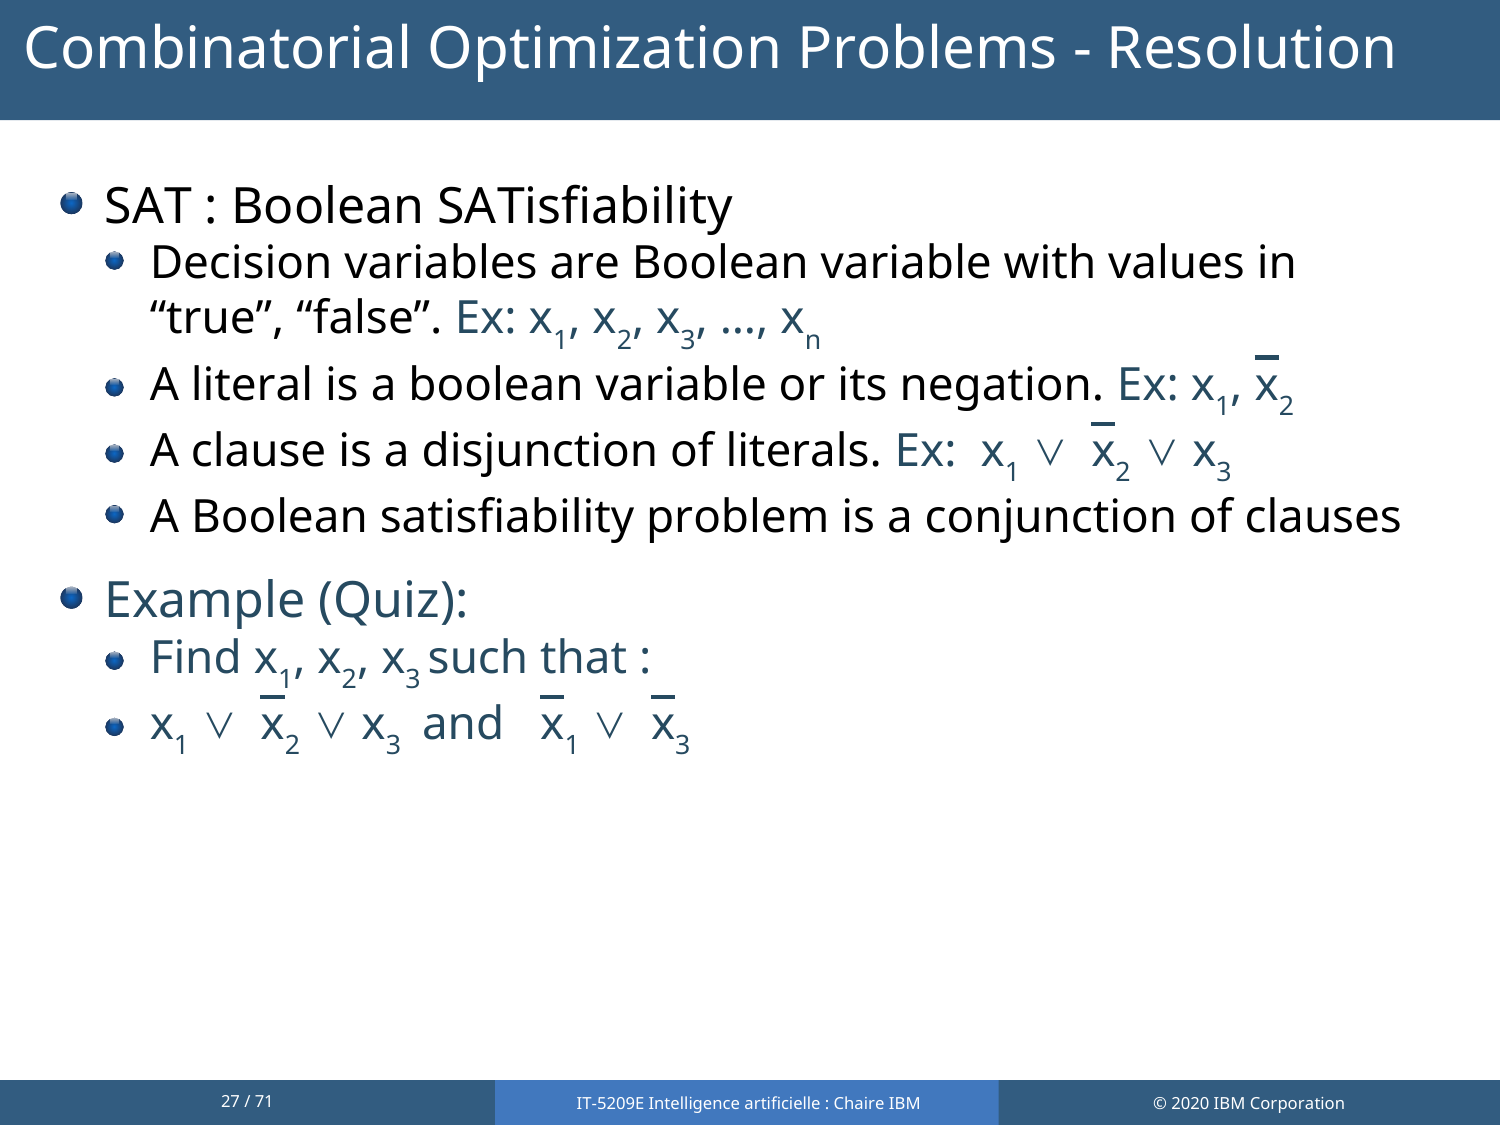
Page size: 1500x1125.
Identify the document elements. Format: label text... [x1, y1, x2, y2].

title Combinatorial Optimization Problems - Resolution [0, 0, 1500, 121]
list SAT : Boolean SATisfiability Decision variables are Boolean variable with values in “true”, “false”. Ex: x1, x2, x3, …, xn A literal is a boolean variable or its negation. Ex: x1, x2 A clause is a disjunction of literals. Ex: x1 ∨ x2 ∨ x3 A Boolean satisfiability problem is a conjunction of clauses Example (Quiz): Find x1, x2, x3 such that : x1 ∨ x2 ∨ x3 and x1 ∨ x3 [45, 165, 1441, 1036]
